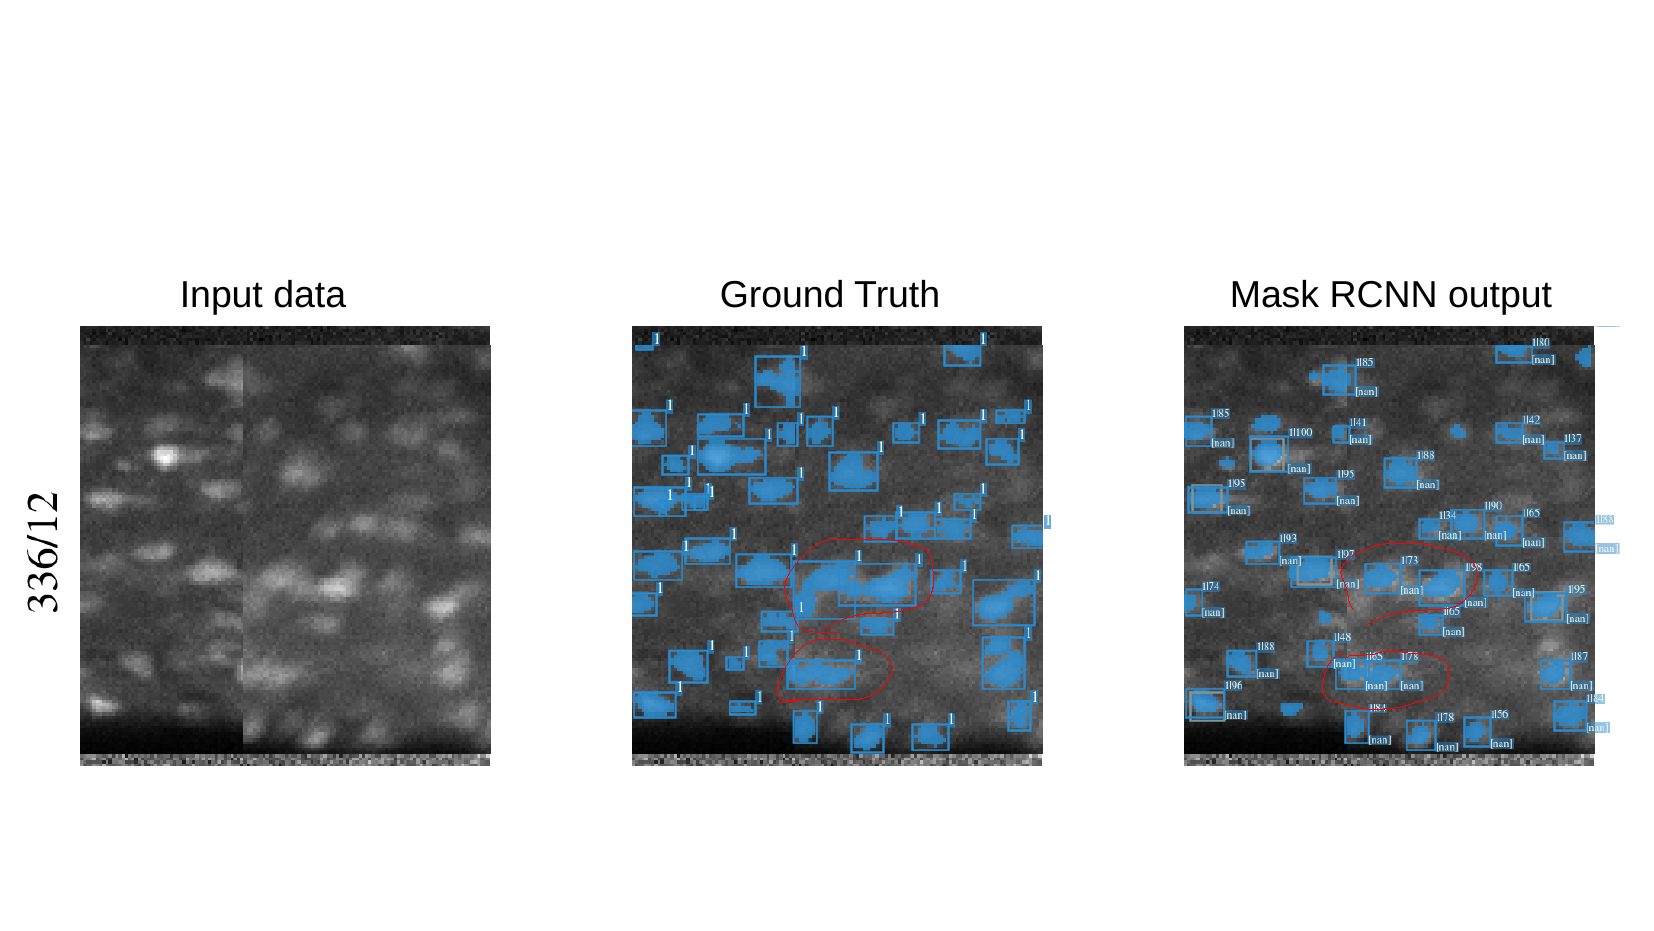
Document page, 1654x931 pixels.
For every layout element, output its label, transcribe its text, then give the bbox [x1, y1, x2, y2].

text_box Ground Truth [705, 266, 976, 327]
picture [15, 326, 1636, 766]
text_box Input data [165, 266, 376, 327]
text_box Mask RCNN output [1215, 266, 1576, 327]
